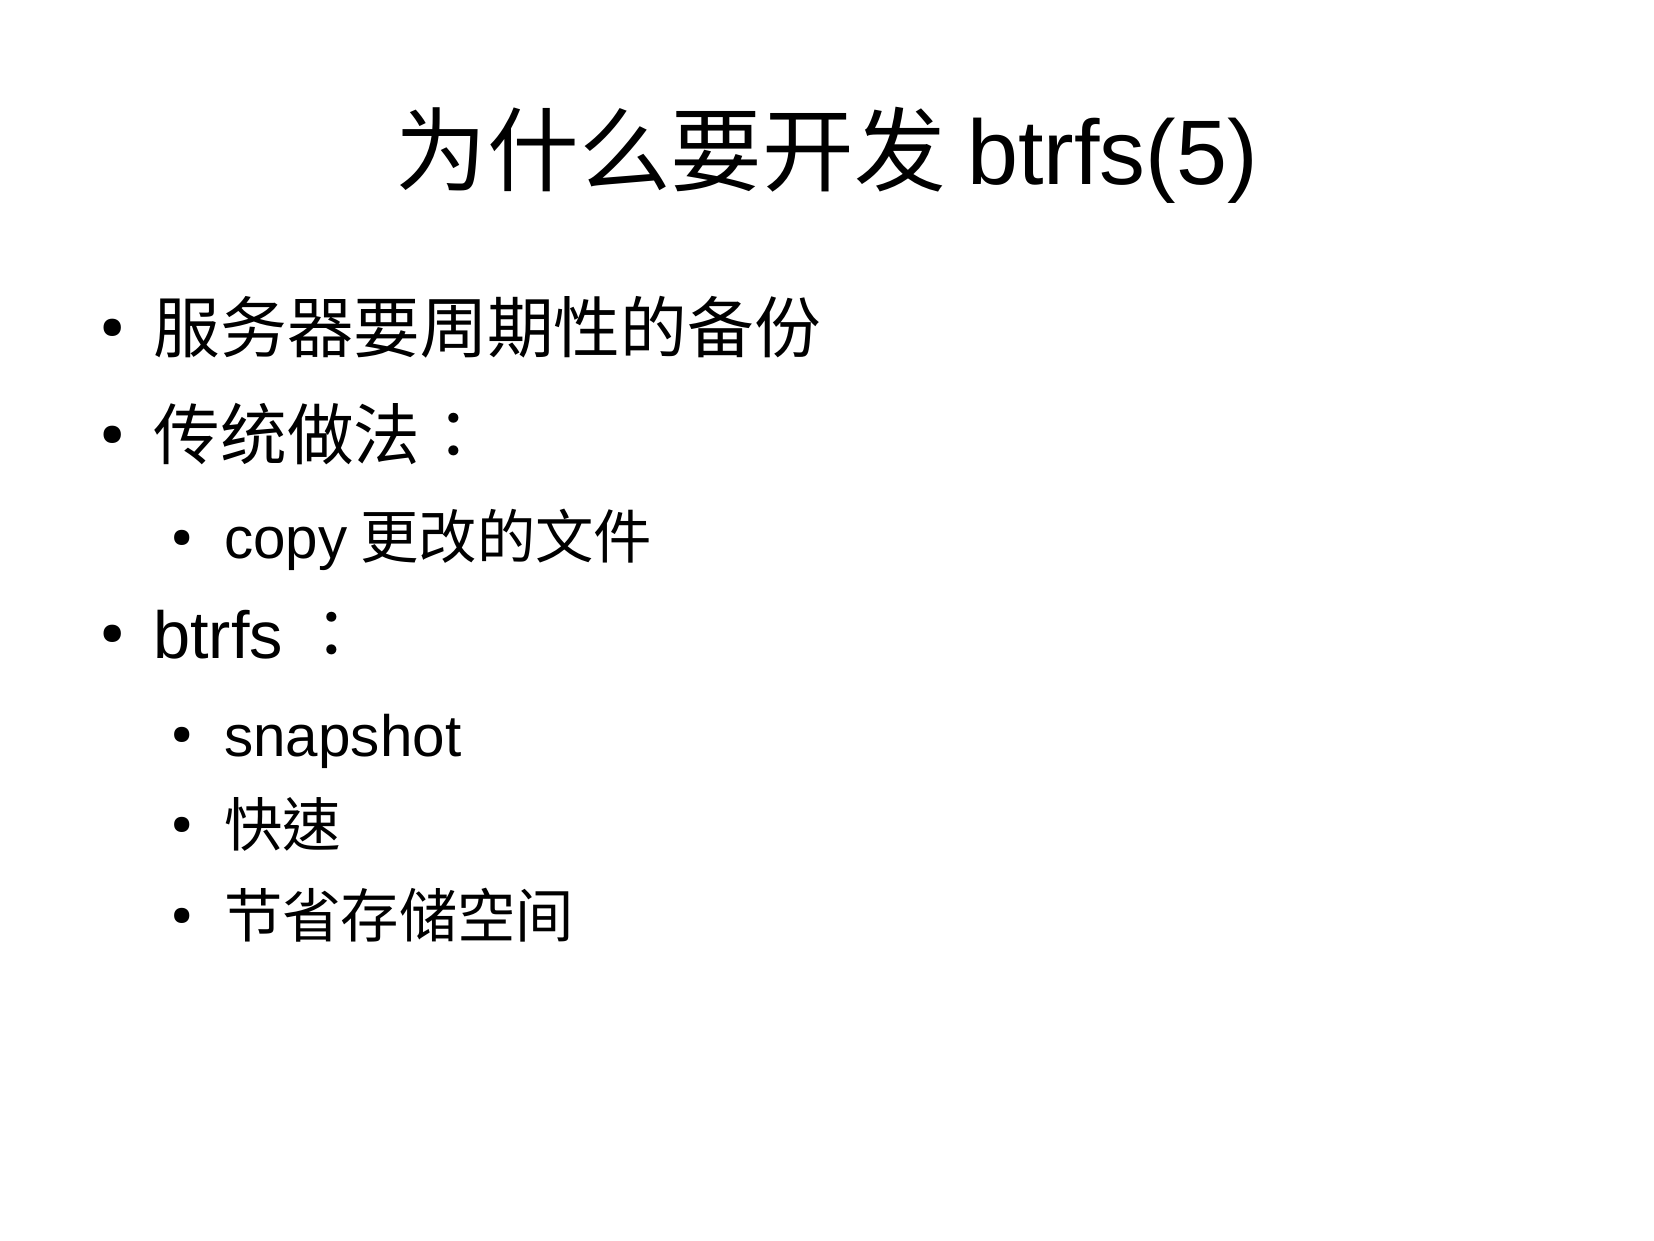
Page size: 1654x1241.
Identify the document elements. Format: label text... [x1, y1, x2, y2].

list 服务器要周期性的备份 传统做法： copy更改的文件 btrfs： snapshot 快速 节省存储空间 [82, 290, 1571, 1109]
title 为什么要开发btrfs(5) [82, 56, 1571, 250]
